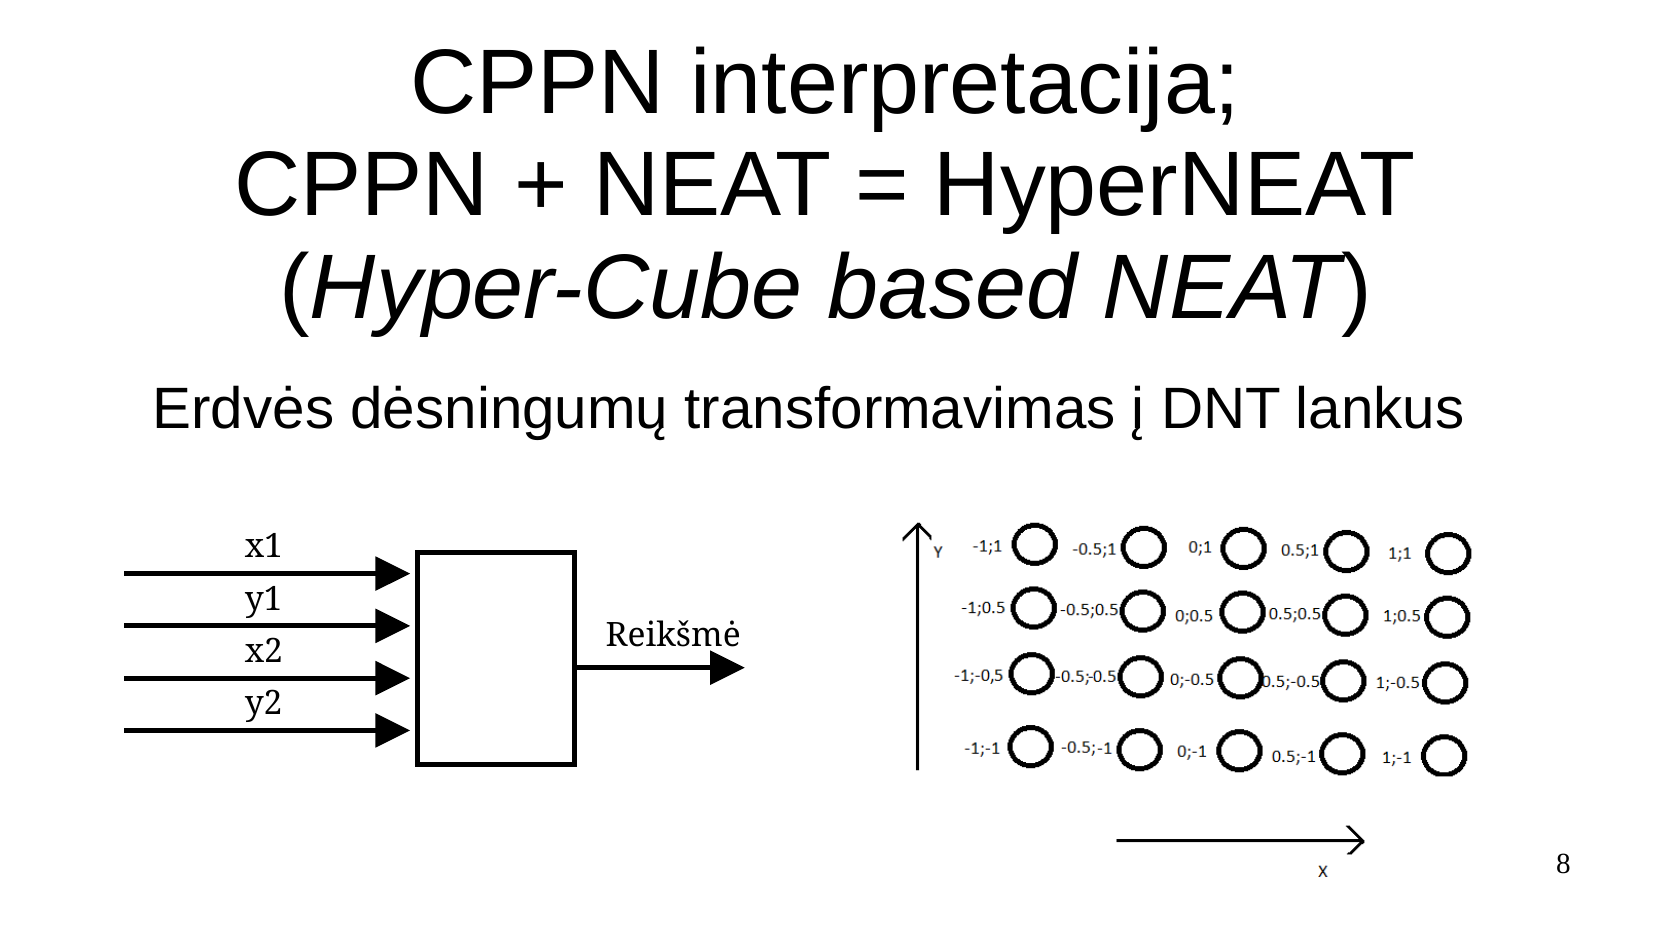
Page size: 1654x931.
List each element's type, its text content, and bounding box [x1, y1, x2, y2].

picture [118, 525, 751, 769]
title CPPN interpretacija; CPPN + NEAT = HyperNEAT (Hyper-Cube based NEAT) [81, 30, 1570, 375]
picture [844, 454, 1531, 916]
list Erdvės dėsningumų transformavimas į DNT lankus [81, 375, 1570, 751]
